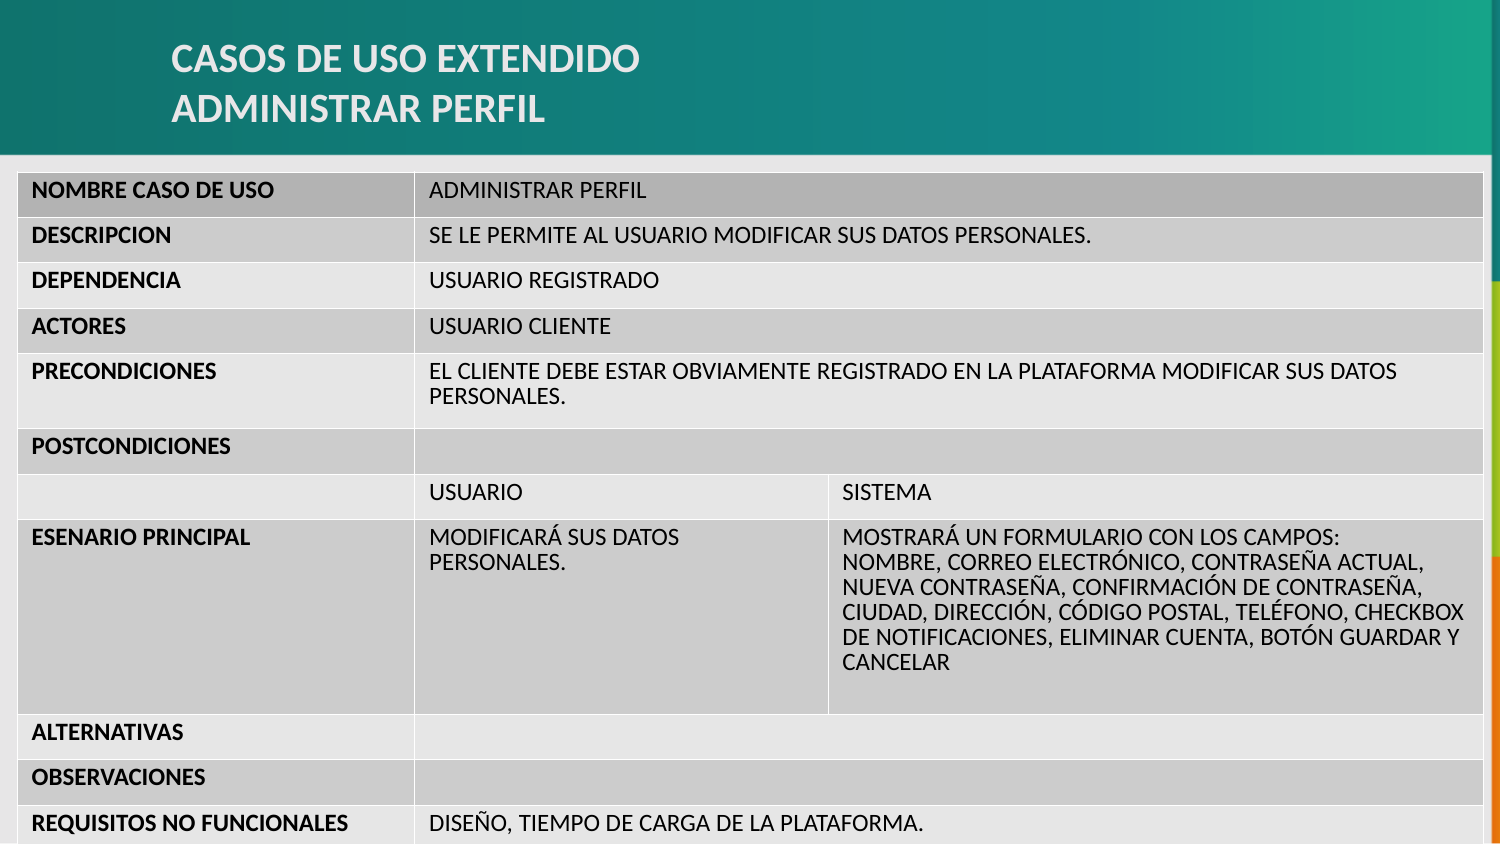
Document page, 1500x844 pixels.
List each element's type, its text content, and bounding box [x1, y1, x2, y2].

table_cell [415, 429, 1483, 474]
table_header ADMINISTRAR PERFIL [415, 173, 1483, 217]
text_box CASOS DE USO EXTENDIDO ADMINISTRAR PERFIL [156, 23, 898, 139]
table_cell USUARIO CLIENTE [415, 309, 1483, 353]
table_cell SISTEMA [829, 475, 1483, 519]
table_cell ALTERNATIVAS [18, 715, 414, 759]
table_cell SE LE PERMITE AL USUARIO MODIFICAR SUS DATOS PERSONALES. [415, 218, 1483, 262]
table_cell [415, 760, 1483, 805]
table_header NOMBRE CASO DE USO [18, 173, 414, 217]
table_cell DISEÑO, TIEMPO DE CARGA DE LA PLATAFORMA. [415, 806, 1483, 844]
picture [0, 0, 1500, 844]
table_cell USUARIO [415, 475, 828, 519]
table_cell ESENARIO PRINCIPAL [18, 520, 414, 714]
table_cell [415, 715, 1483, 759]
table_cell MOSTRARÁ UN FORMULARIO CON LOS CAMPOS: NOMBRE, CORREO ELECTRÓNICO, CONTRASEÑA ACTUAL, NUEVA CONTRASEÑA, CONFIRMACIÓN DE CONTRASEÑA, CIUDAD, DIRECCIÓN, CÓDIGO POSTAL, TELÉFONO, CHECKBOX DE NOTIFICACIONES, ELIMINAR CUENTA, BOTÓN GUARDAR Y CANCELAR [829, 520, 1483, 714]
table_cell EL CLIENTE DEBE ESTAR OBVIAMENTE REGISTRADO EN LA PLATAFORMA MODIFICAR SUS DATOS PERSONALES. [415, 354, 1483, 428]
table_cell USUARIO REGISTRADO [415, 263, 1483, 308]
table_cell OBSERVACIONES [18, 760, 414, 805]
table_cell [18, 475, 414, 519]
table_cell DESCRIPCION [18, 218, 414, 262]
table_cell ACTORES [18, 309, 414, 353]
table_cell POSTCONDICIONES [18, 429, 414, 474]
table_cell DEPENDENCIA [18, 263, 414, 308]
table_cell PRECONDICIONES [18, 354, 414, 428]
table_cell REQUISITOS NO FUNCIONALES [18, 806, 414, 844]
table_cell MODIFICARÁ SUS DATOS PERSONALES. [415, 520, 828, 714]
